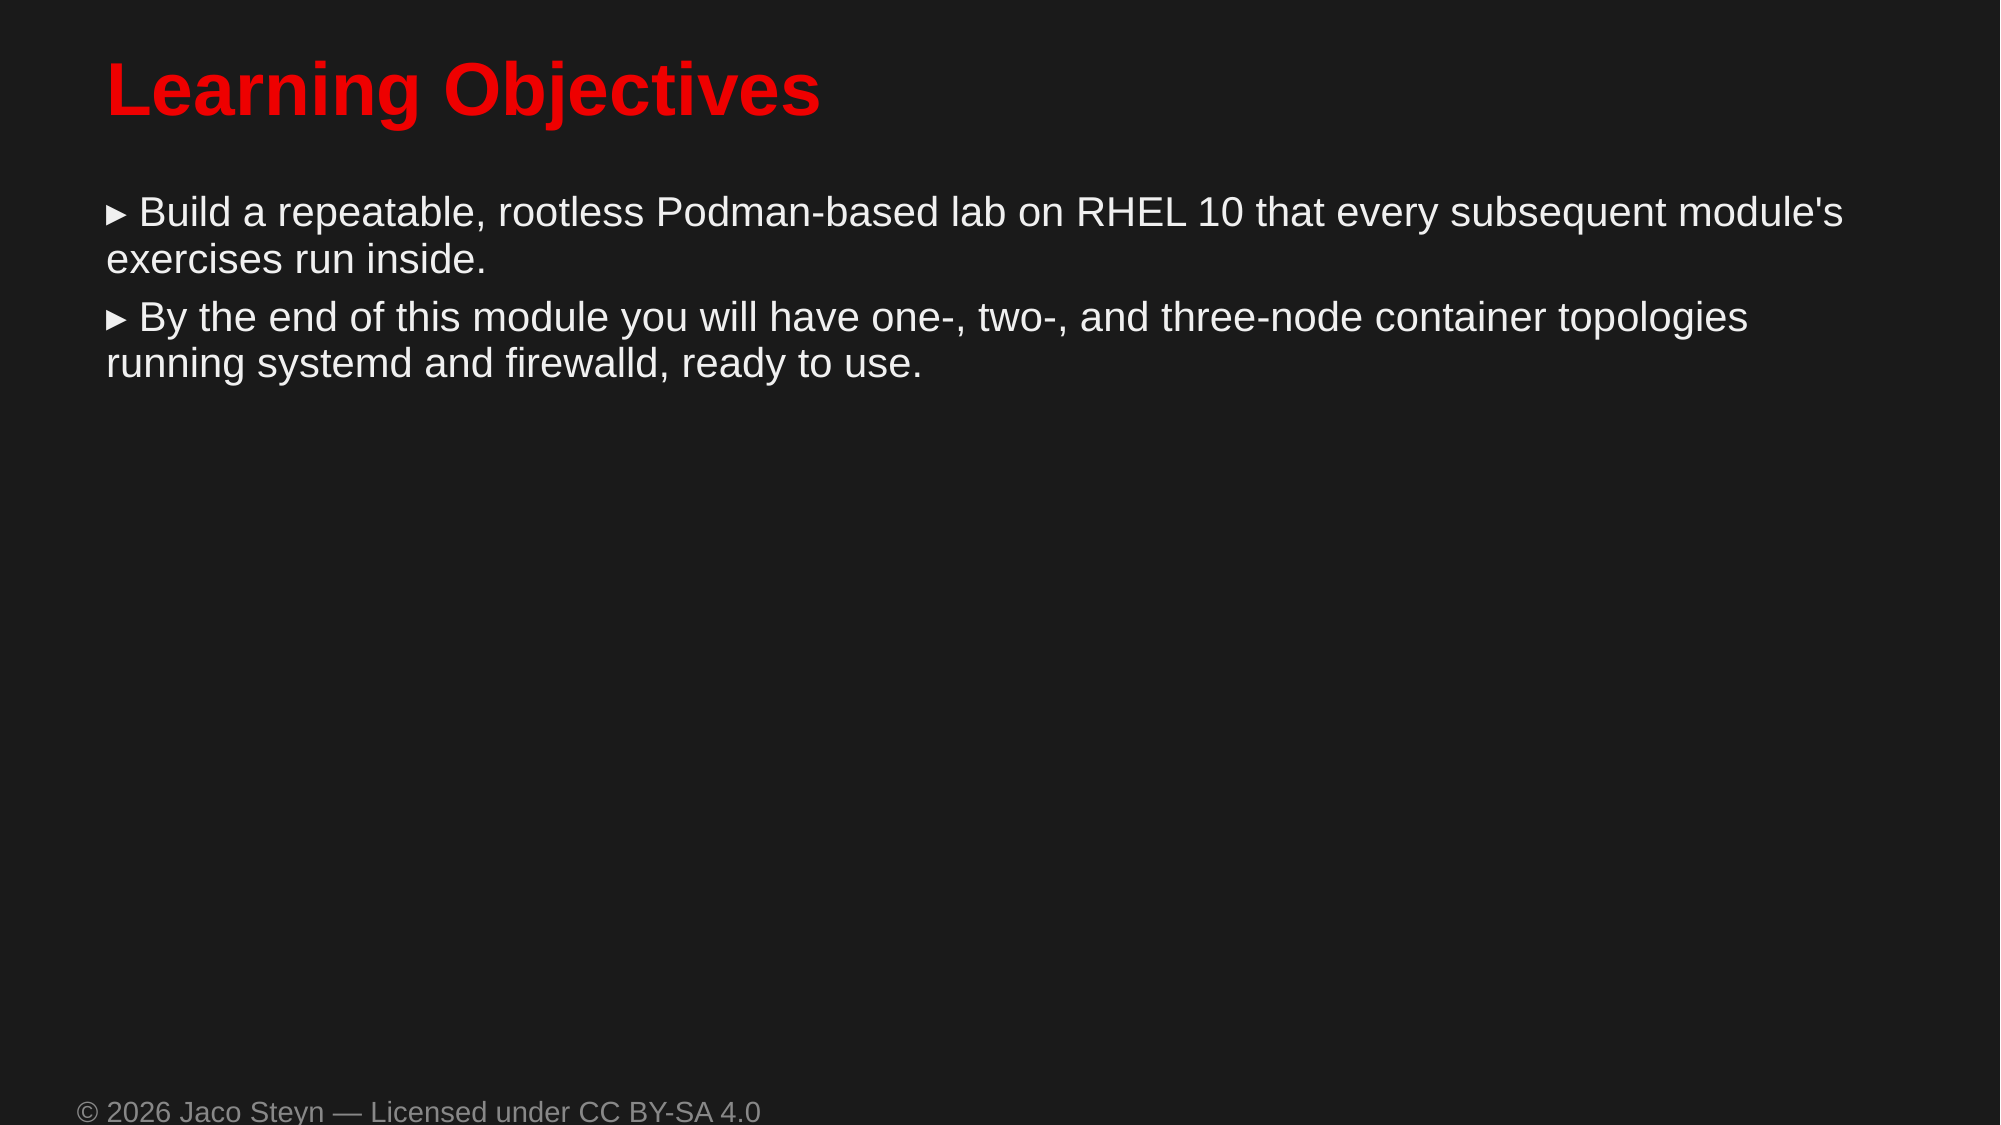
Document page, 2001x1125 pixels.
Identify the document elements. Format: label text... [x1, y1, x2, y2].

text_box ▸ Build a repeatable, rootless Podman-based lab on RHEL 10 that every subsequent module's exercises run inside. ▸ By the end of this module you will have one-, two-, and three-node container topologies running systemd and firewalld, ready to use. [88, 177, 1912, 1083]
text_box Learning Objectives [88, 35, 1912, 154]
text_box © 2026 Jaco Steyn — Licensed under CC BY-SA 4.0 [59, 1083, 1942, 1120]
